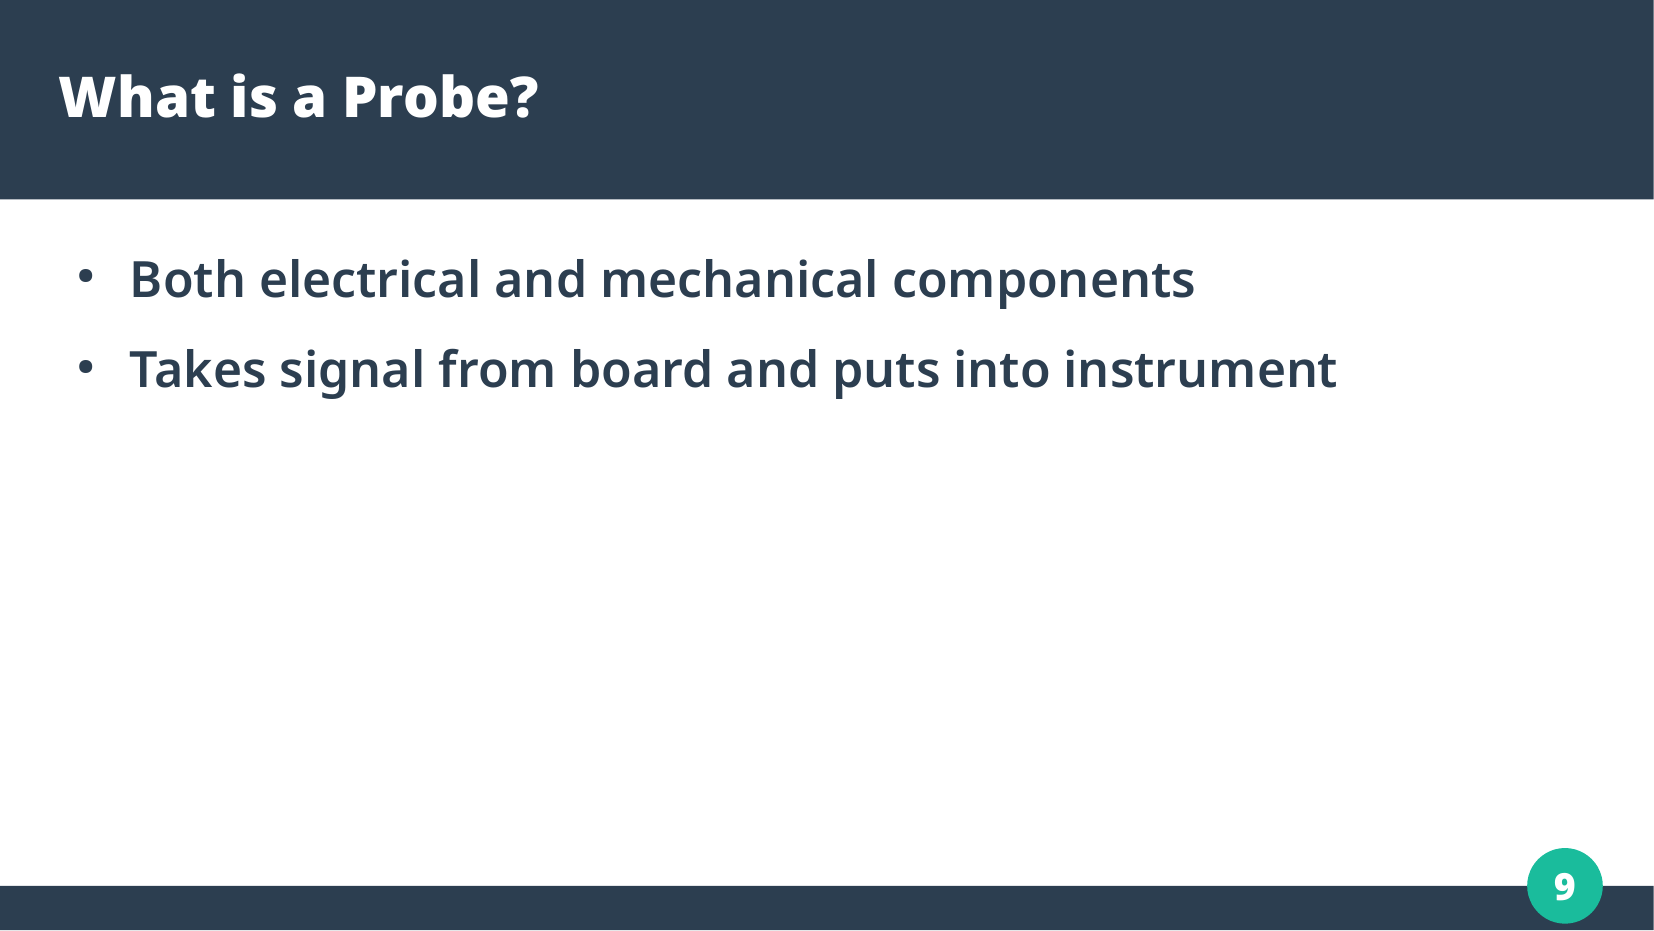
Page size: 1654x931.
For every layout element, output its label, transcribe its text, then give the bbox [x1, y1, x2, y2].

title What is a Probe? [59, 37, 1595, 155]
list Both electrical and mechanical components Takes signal from board and puts into instrument [59, 243, 1595, 864]
